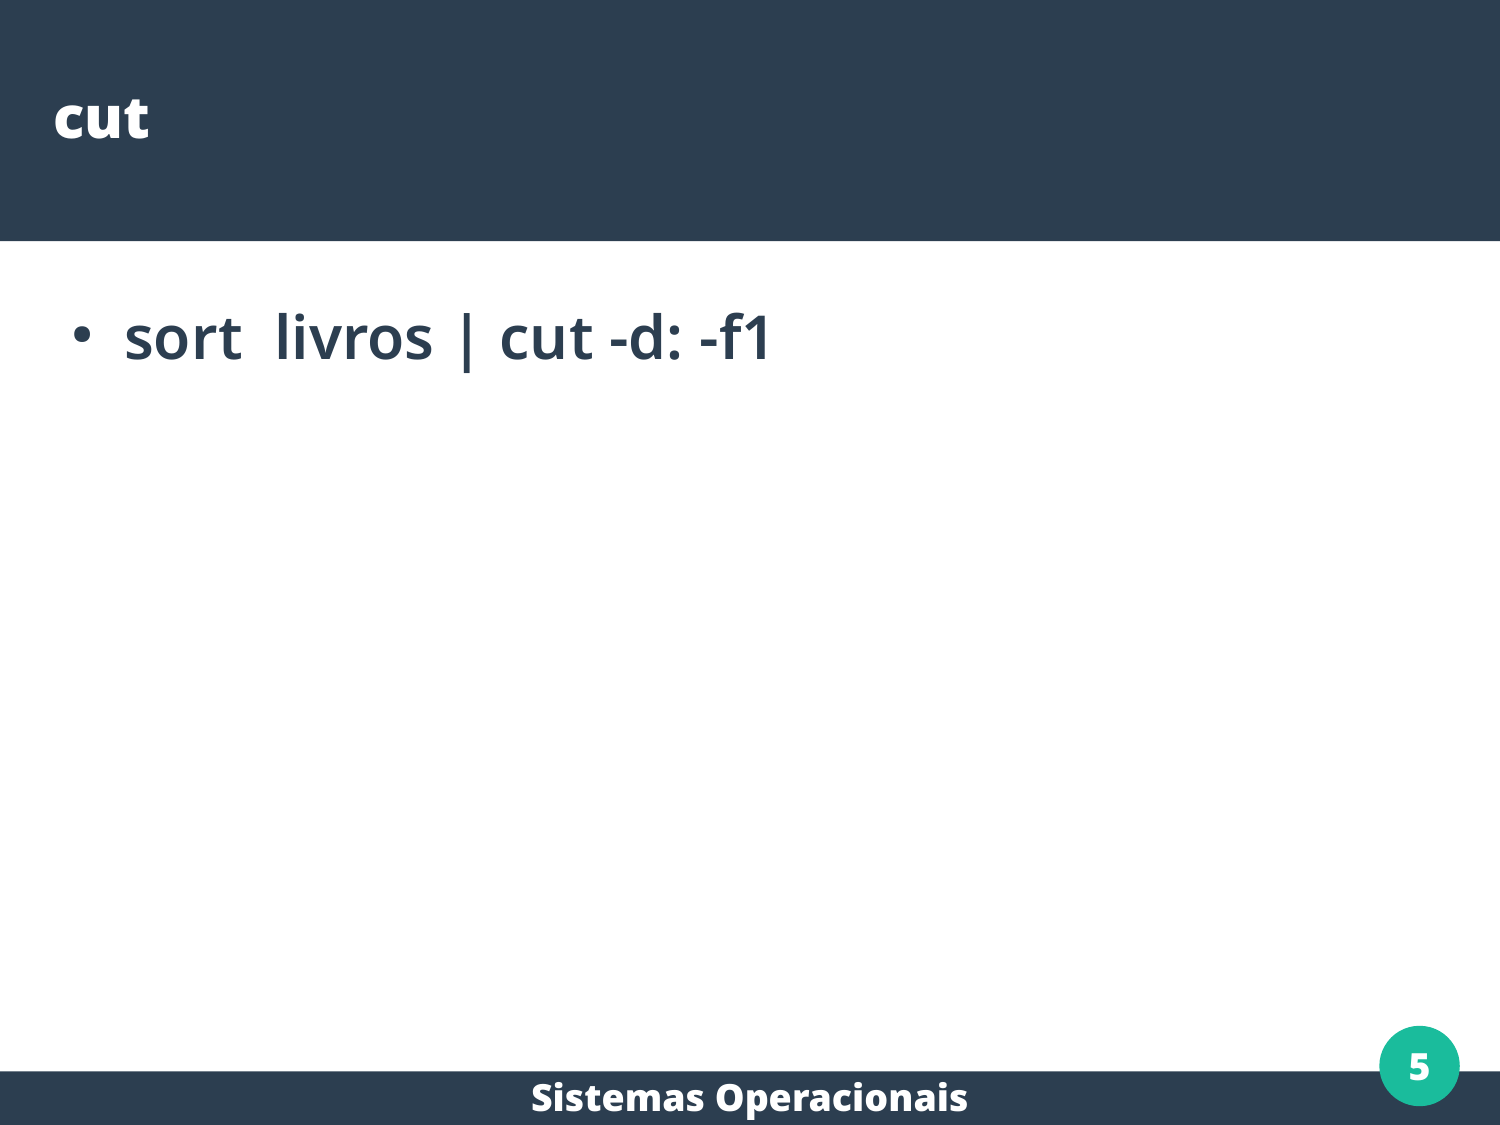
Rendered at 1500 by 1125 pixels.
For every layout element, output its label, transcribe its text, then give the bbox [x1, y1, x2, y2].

title cut [53, 44, 1447, 188]
list sort livros | cut -d: -f1 [53, 294, 1447, 1045]
